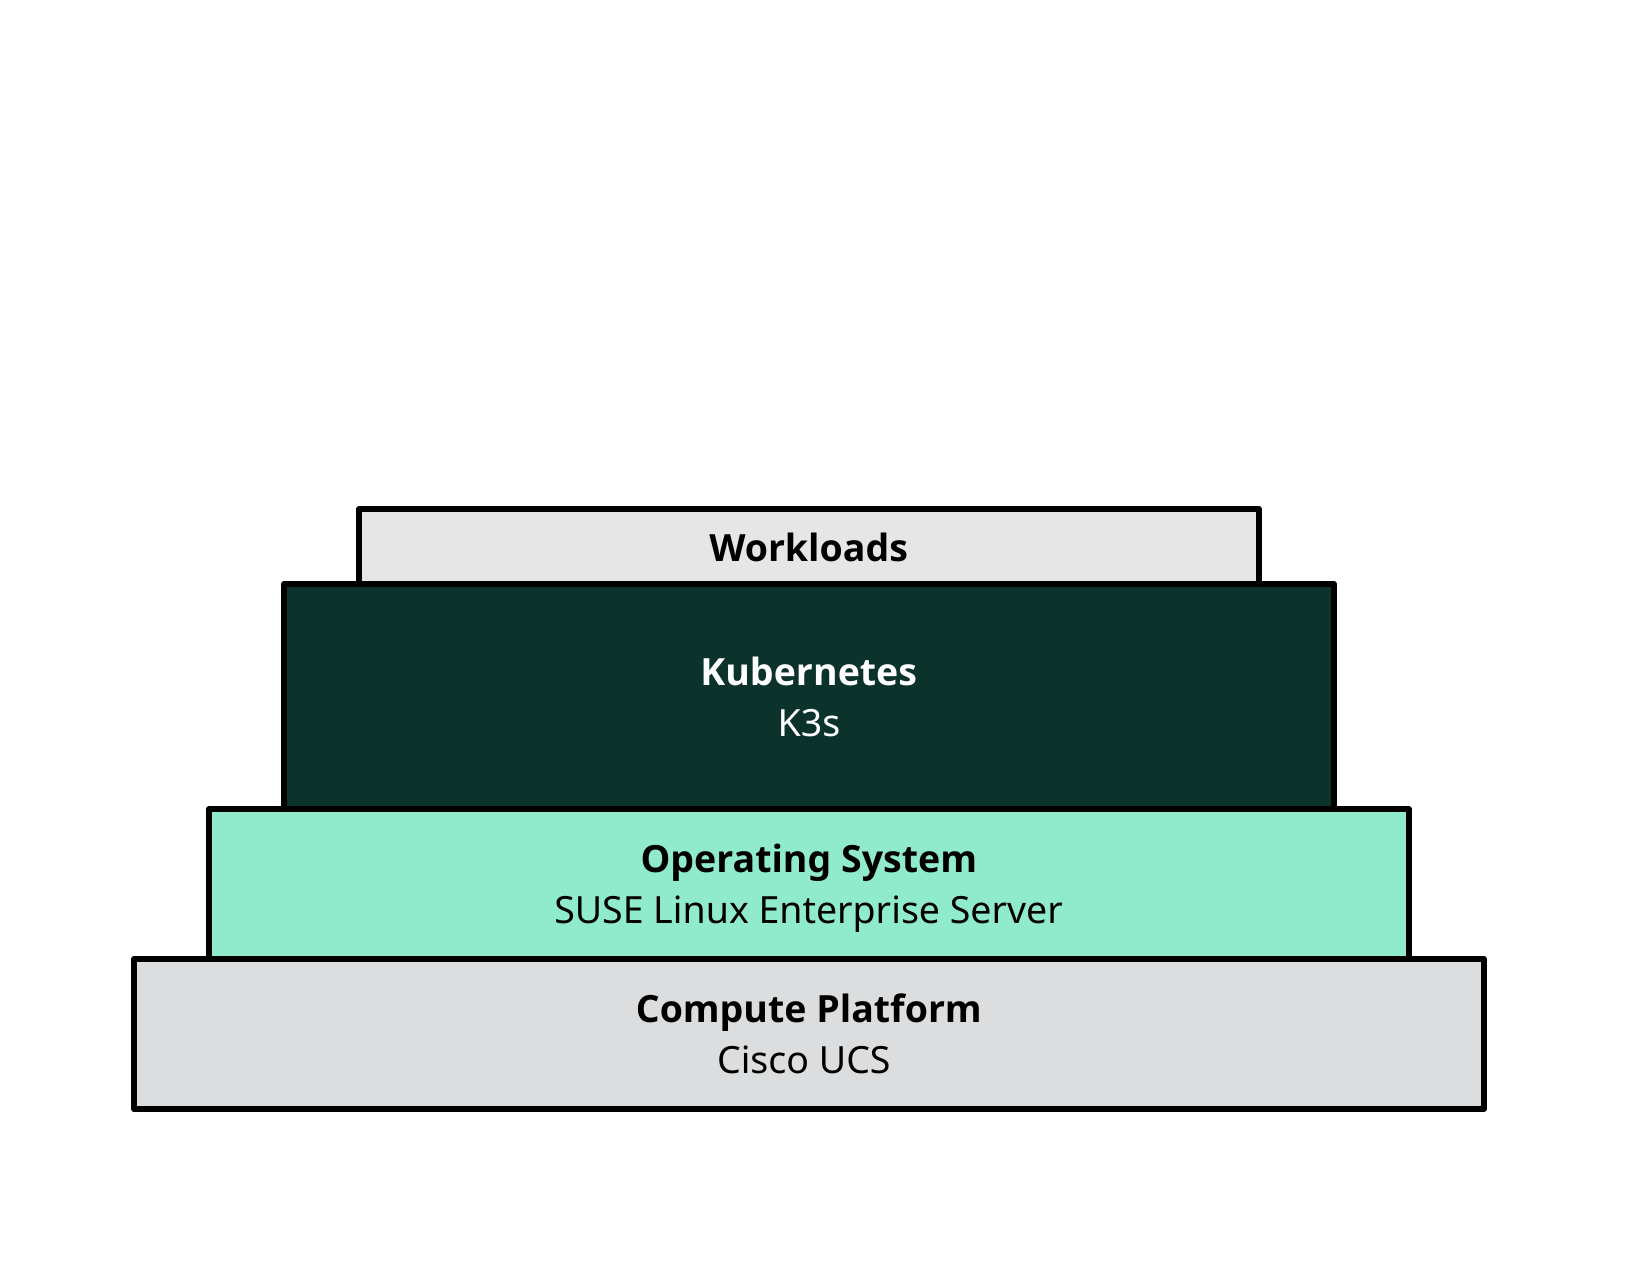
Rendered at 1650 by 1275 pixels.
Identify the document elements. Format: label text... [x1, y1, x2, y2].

text_box Workloads [358, 508, 1259, 584]
text_box Operating System SUSE Linux Enterprise Server [208, 809, 1409, 960]
text_box Compute Platform Cisco UCS [133, 958, 1484, 1109]
text_box Kubernetes K3s [283, 583, 1334, 809]
